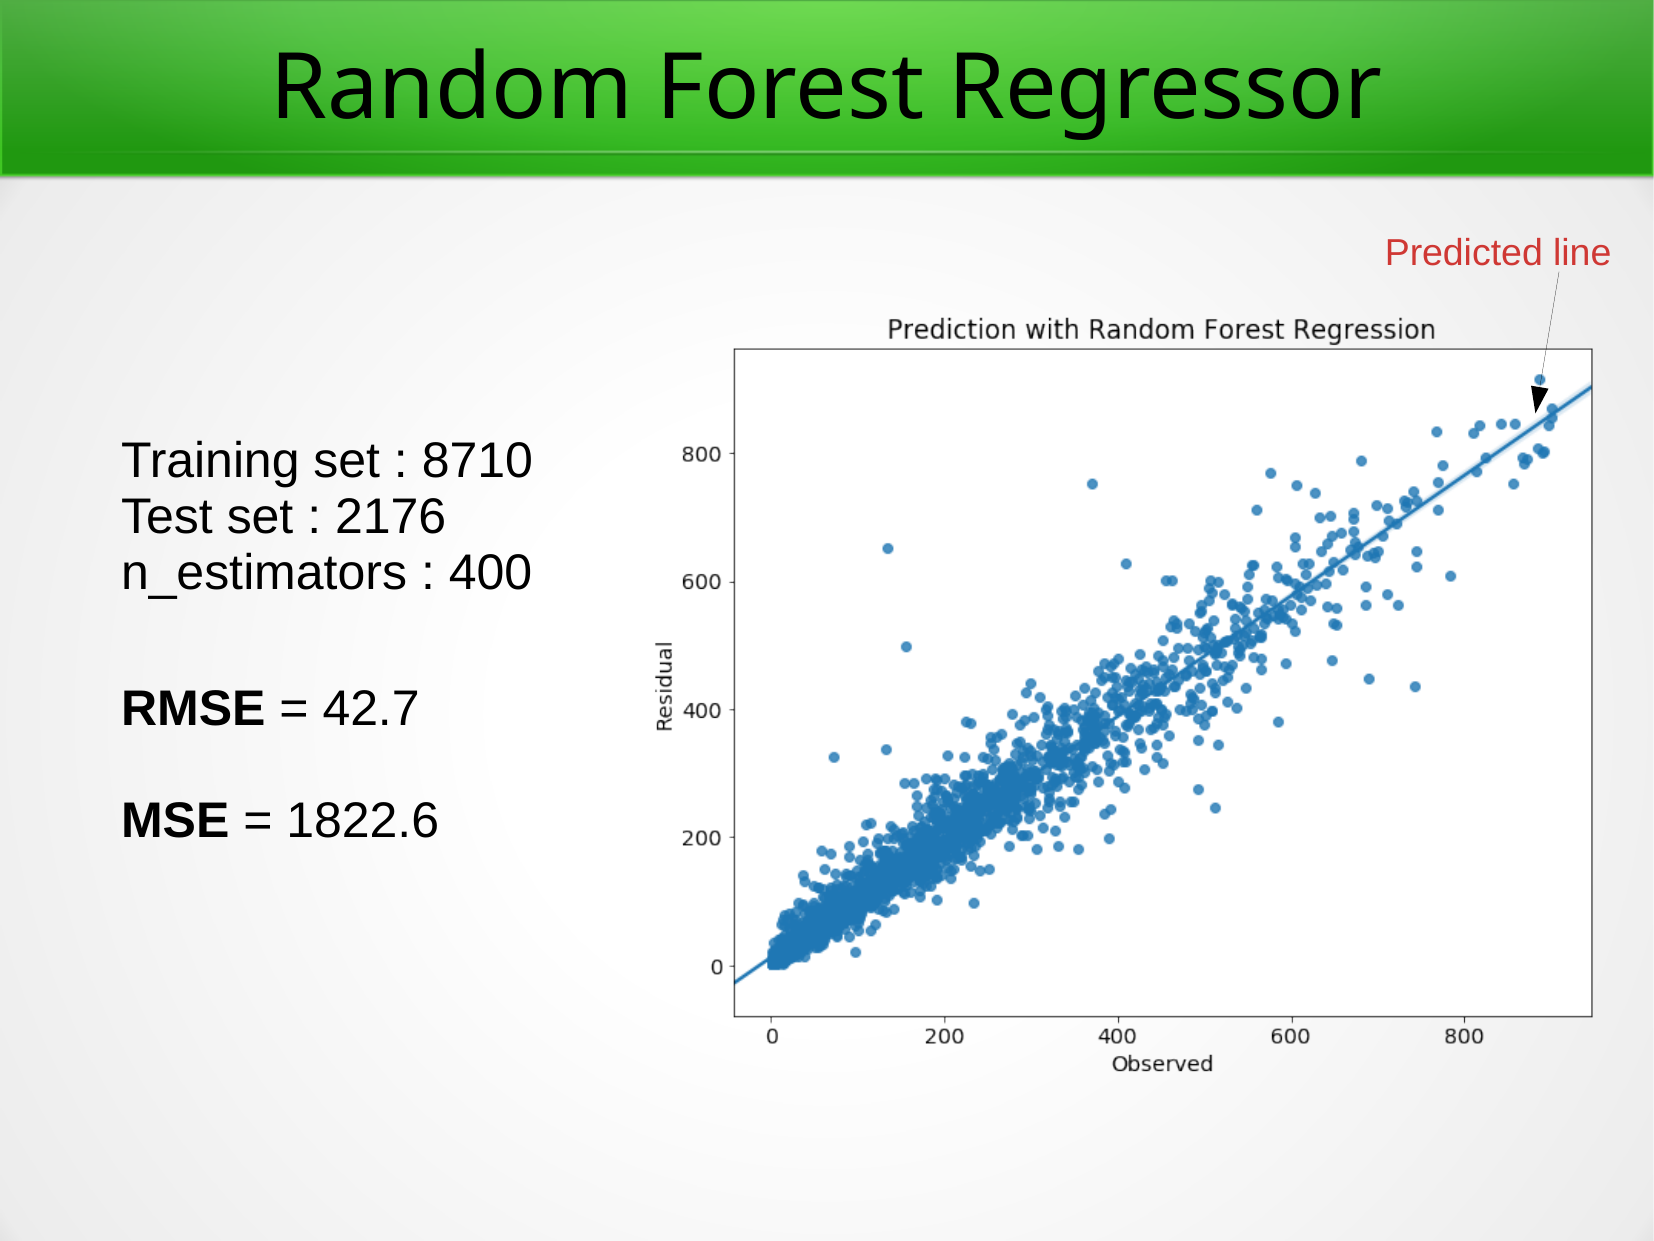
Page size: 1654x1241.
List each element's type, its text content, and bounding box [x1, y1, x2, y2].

text_box Predicted line [1370, 224, 1630, 366]
title Random Forest Regressor [82, 11, 1571, 154]
picture [0, 0, 1654, 1241]
text_box RMSE = 42.7 MSE = 1822.6 [106, 775, 485, 923]
text_box Training set : 8710 Test set : 2176 n_estimators : 400 [106, 425, 567, 775]
